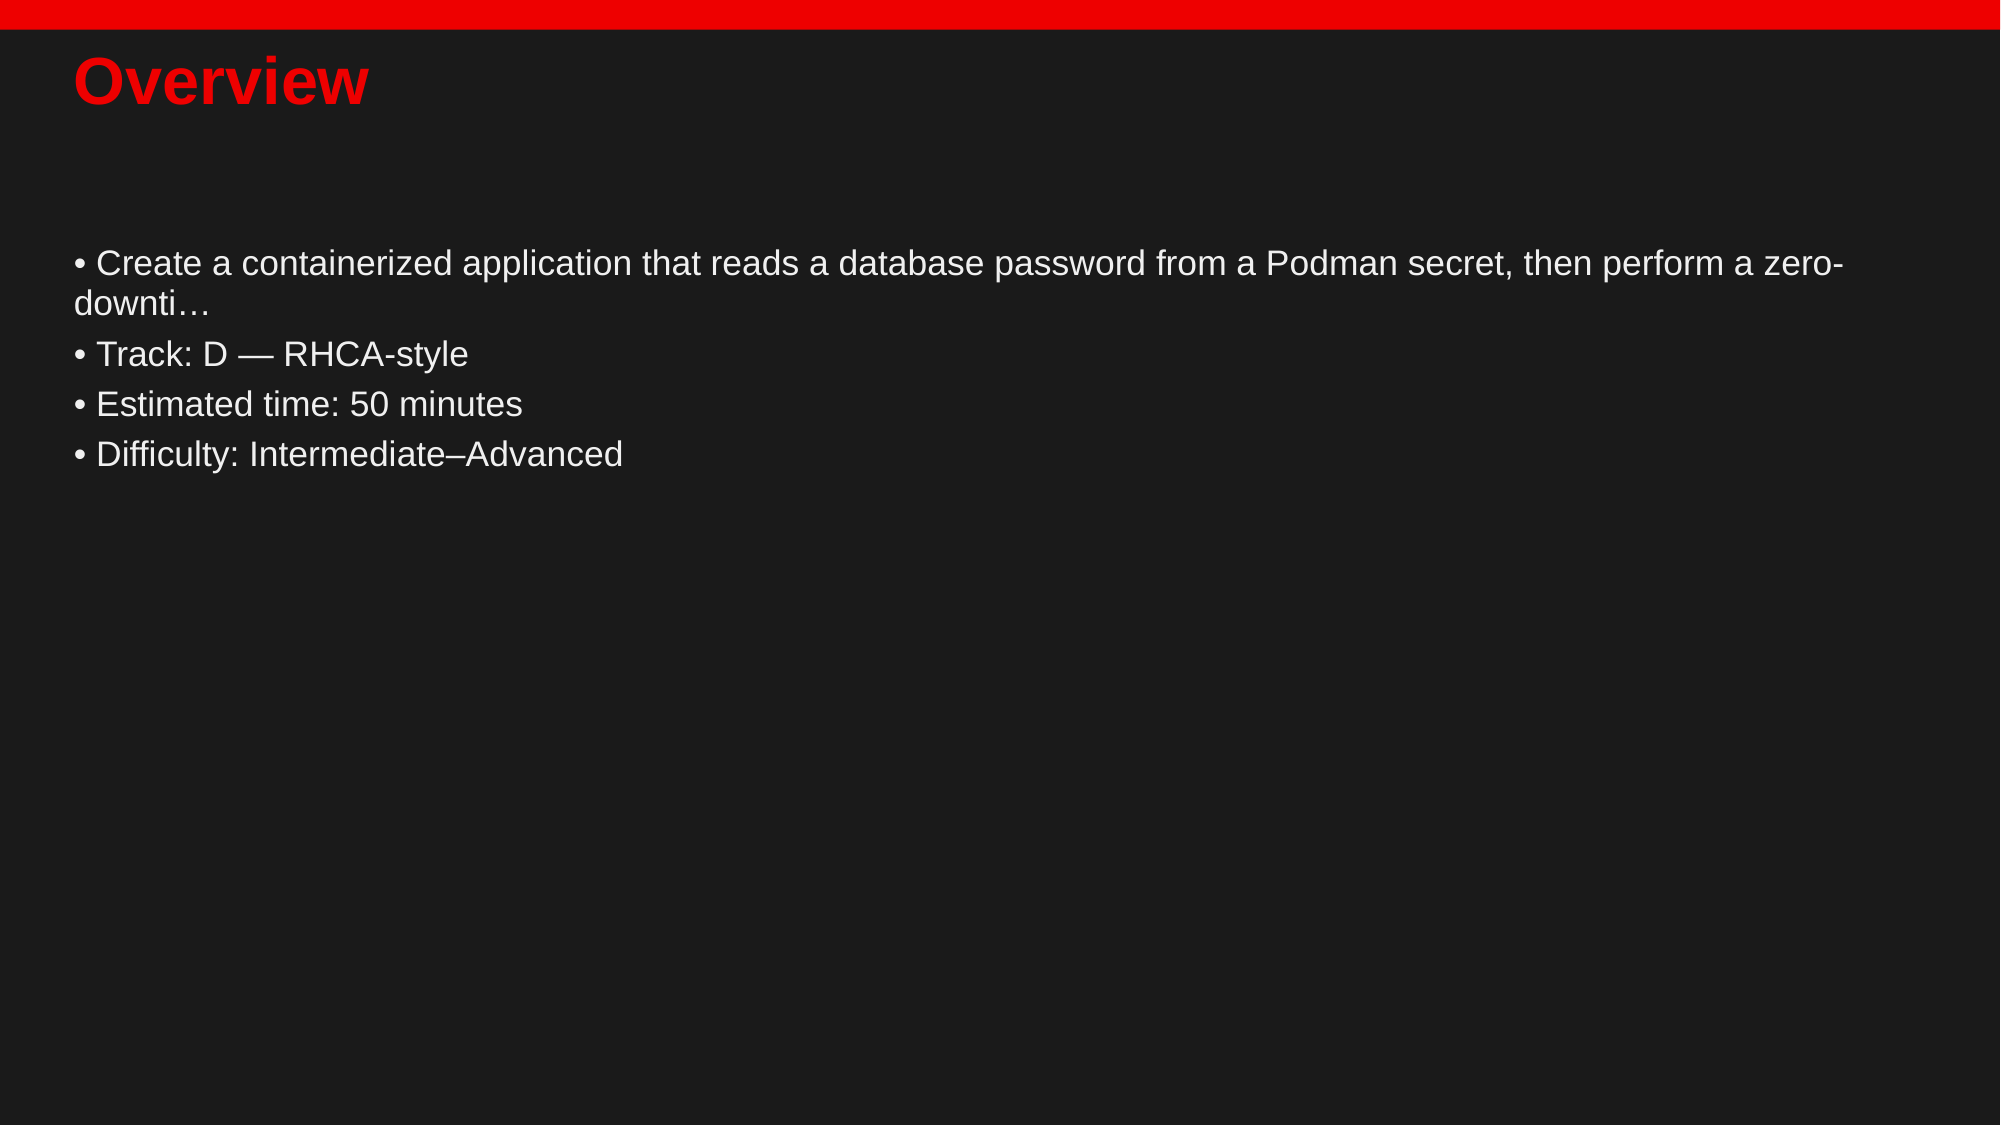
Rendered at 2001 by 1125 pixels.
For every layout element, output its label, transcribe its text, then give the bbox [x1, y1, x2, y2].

text_box [0, 0, 2001, 30]
text_box Overview [59, 36, 1942, 208]
text_box • Create a containerized application that reads a database password from a Podman secret, then perform a zero-downti… • Track: D — RHCA-style • Estimated time: 50 minutes • Difficulty: Intermediate–Advanced [59, 236, 1942, 1037]
